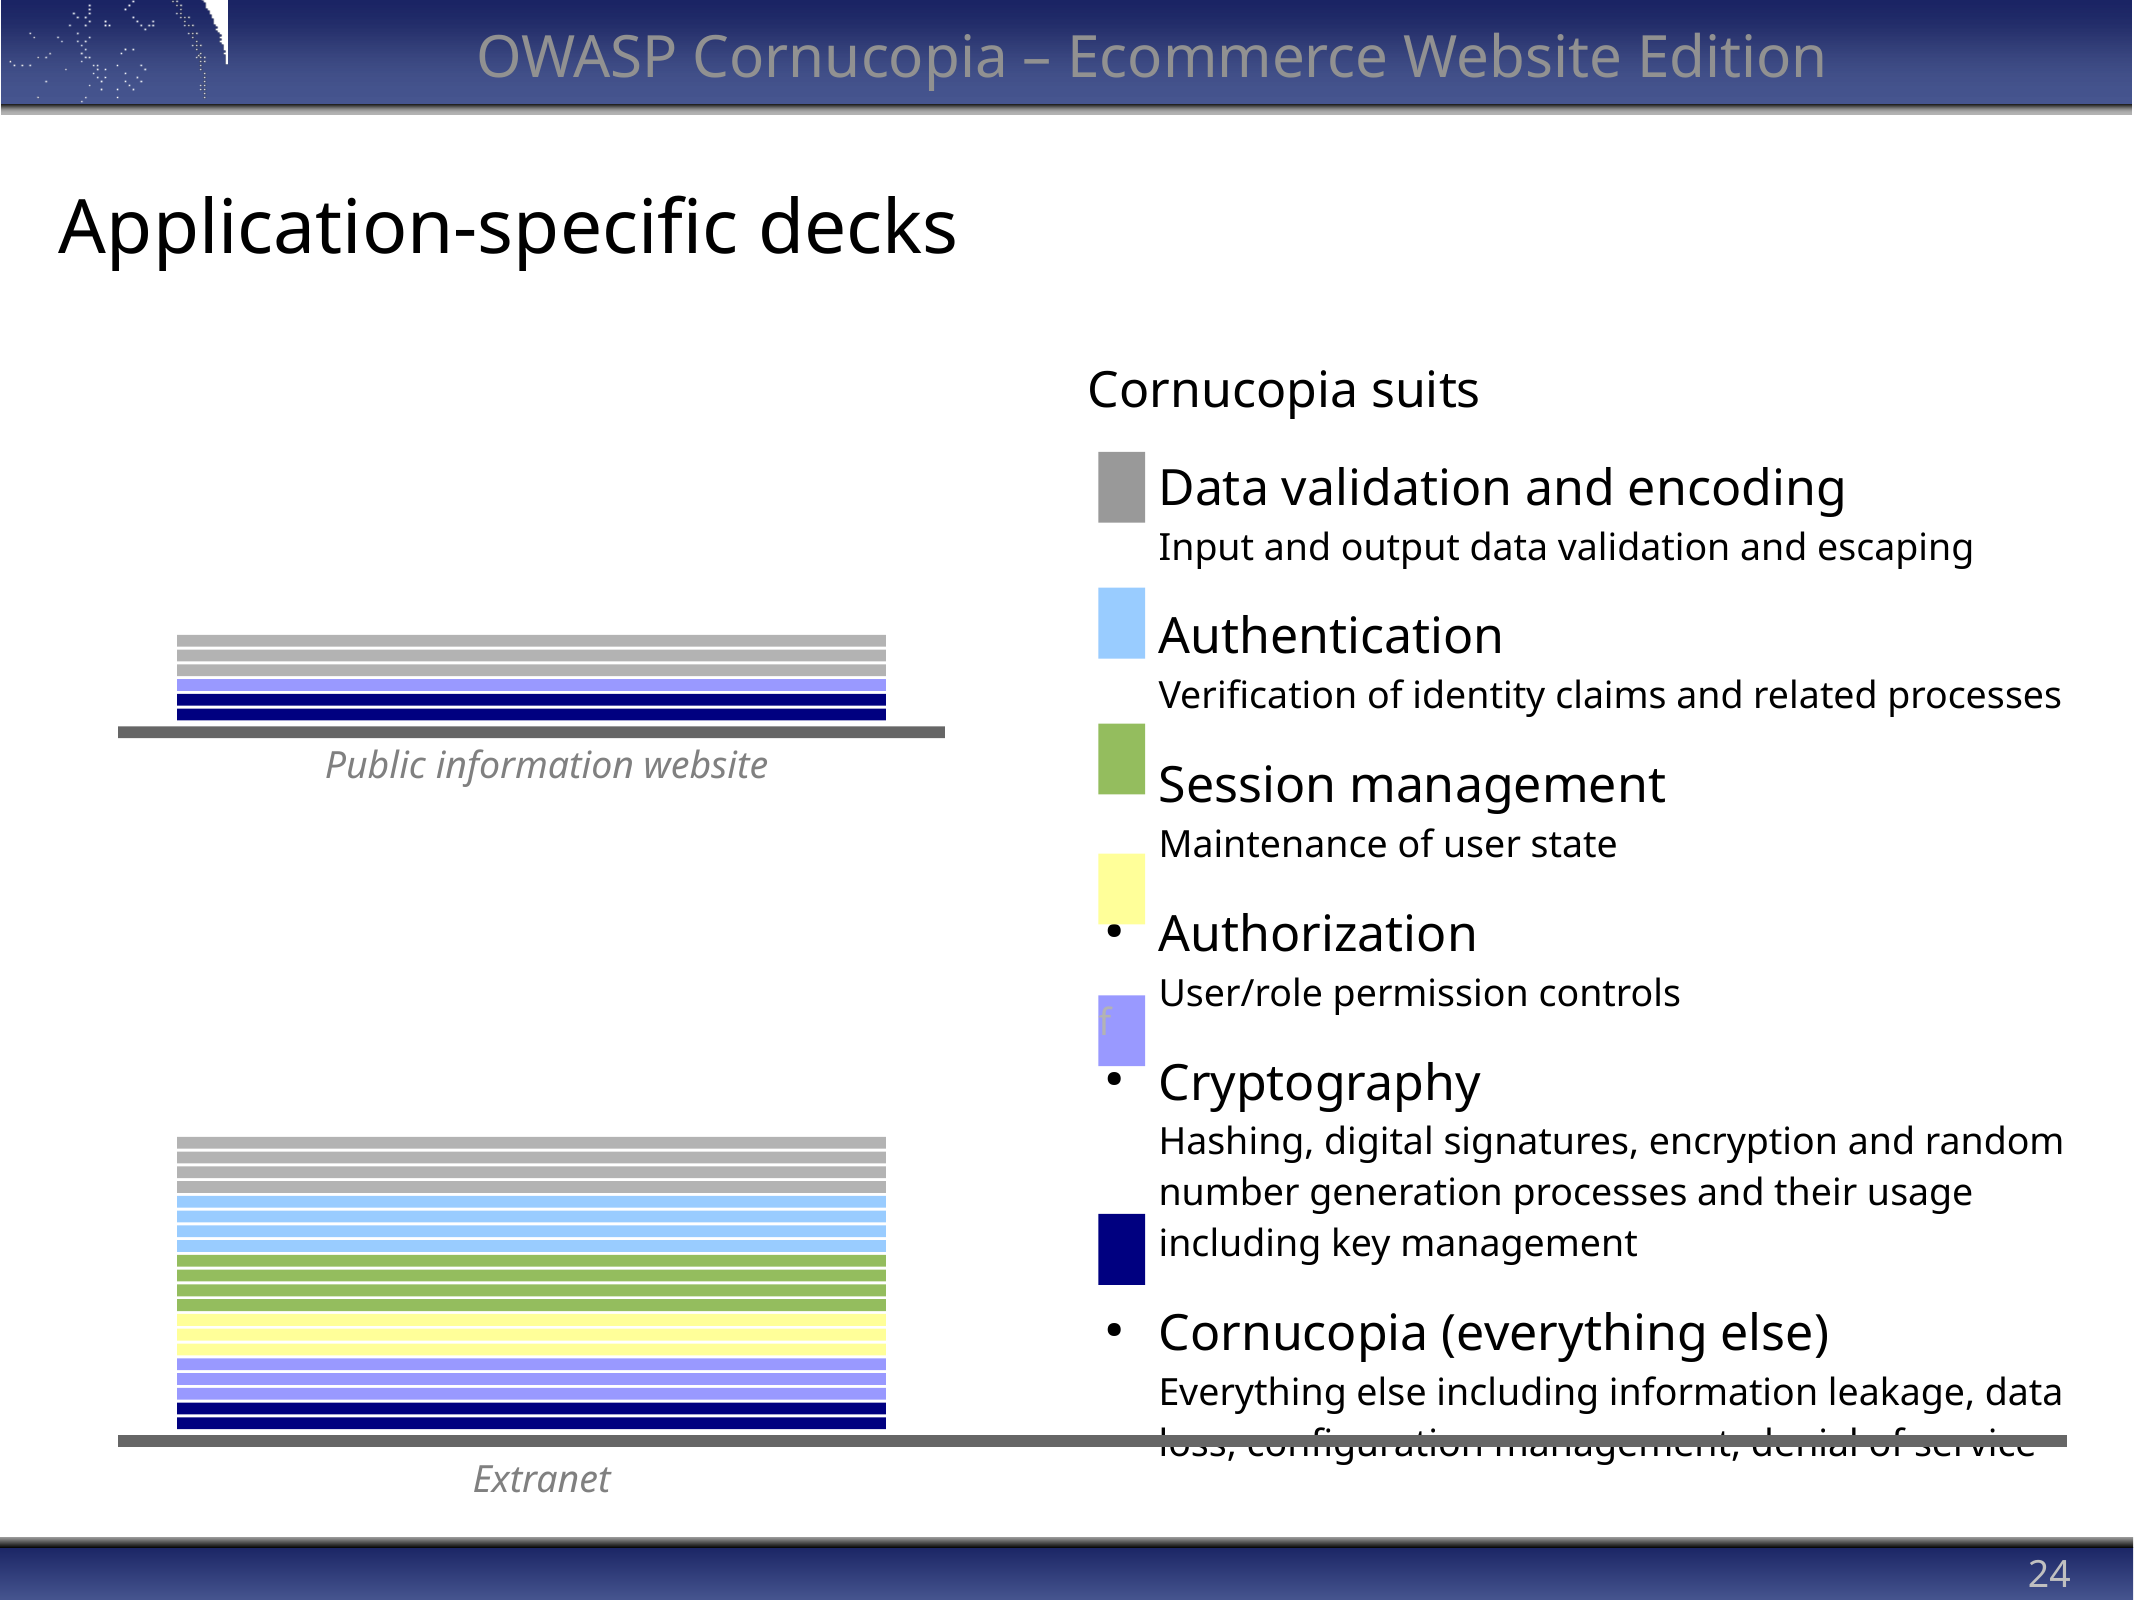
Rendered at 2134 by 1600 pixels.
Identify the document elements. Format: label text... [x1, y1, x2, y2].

list [177, 679, 886, 691]
list [177, 708, 886, 721]
list [177, 1387, 886, 1400]
list [177, 664, 886, 677]
list f [1098, 995, 1146, 1067]
list [177, 1402, 886, 1415]
list [177, 1195, 886, 1208]
list [177, 1210, 886, 1223]
list [177, 1136, 886, 1149]
list [118, 726, 945, 739]
list Extranet [472, 1452, 709, 1506]
list [177, 1299, 886, 1312]
list [177, 1254, 886, 1267]
list [177, 1225, 886, 1238]
list [177, 1151, 886, 1164]
list [177, 693, 886, 706]
list [1098, 853, 1146, 925]
list [177, 1313, 886, 1326]
list [1098, 587, 1146, 659]
list [177, 634, 886, 647]
list [1098, 1213, 1146, 1285]
list [177, 1358, 886, 1371]
list [177, 1166, 886, 1179]
list [177, 1269, 886, 1282]
list [177, 649, 886, 662]
list [177, 1181, 886, 1193]
list [1098, 451, 1146, 523]
list [118, 1435, 2067, 1447]
list [177, 1284, 886, 1297]
list [177, 1417, 886, 1430]
list [1098, 723, 1146, 795]
list [177, 1240, 886, 1252]
list [177, 1373, 886, 1385]
title Application-specific decks [58, 124, 2126, 325]
list [177, 1328, 886, 1341]
list Cornucopia suits Data validation and encoding Input and output data validation and escaping Authentication Verification of identity claims and related processes Session management Maintenance of user state Authorization User/role permission controls Cryptography Hashing, digital signatures, encryption and random number generation processes and their usage including key management Cornucopia (everything else) Everything else including information leakage, data loss, configuration management, denial of service [1087, 354, 2068, 1536]
list Public information website [324, 739, 798, 798]
list [177, 1343, 886, 1356]
